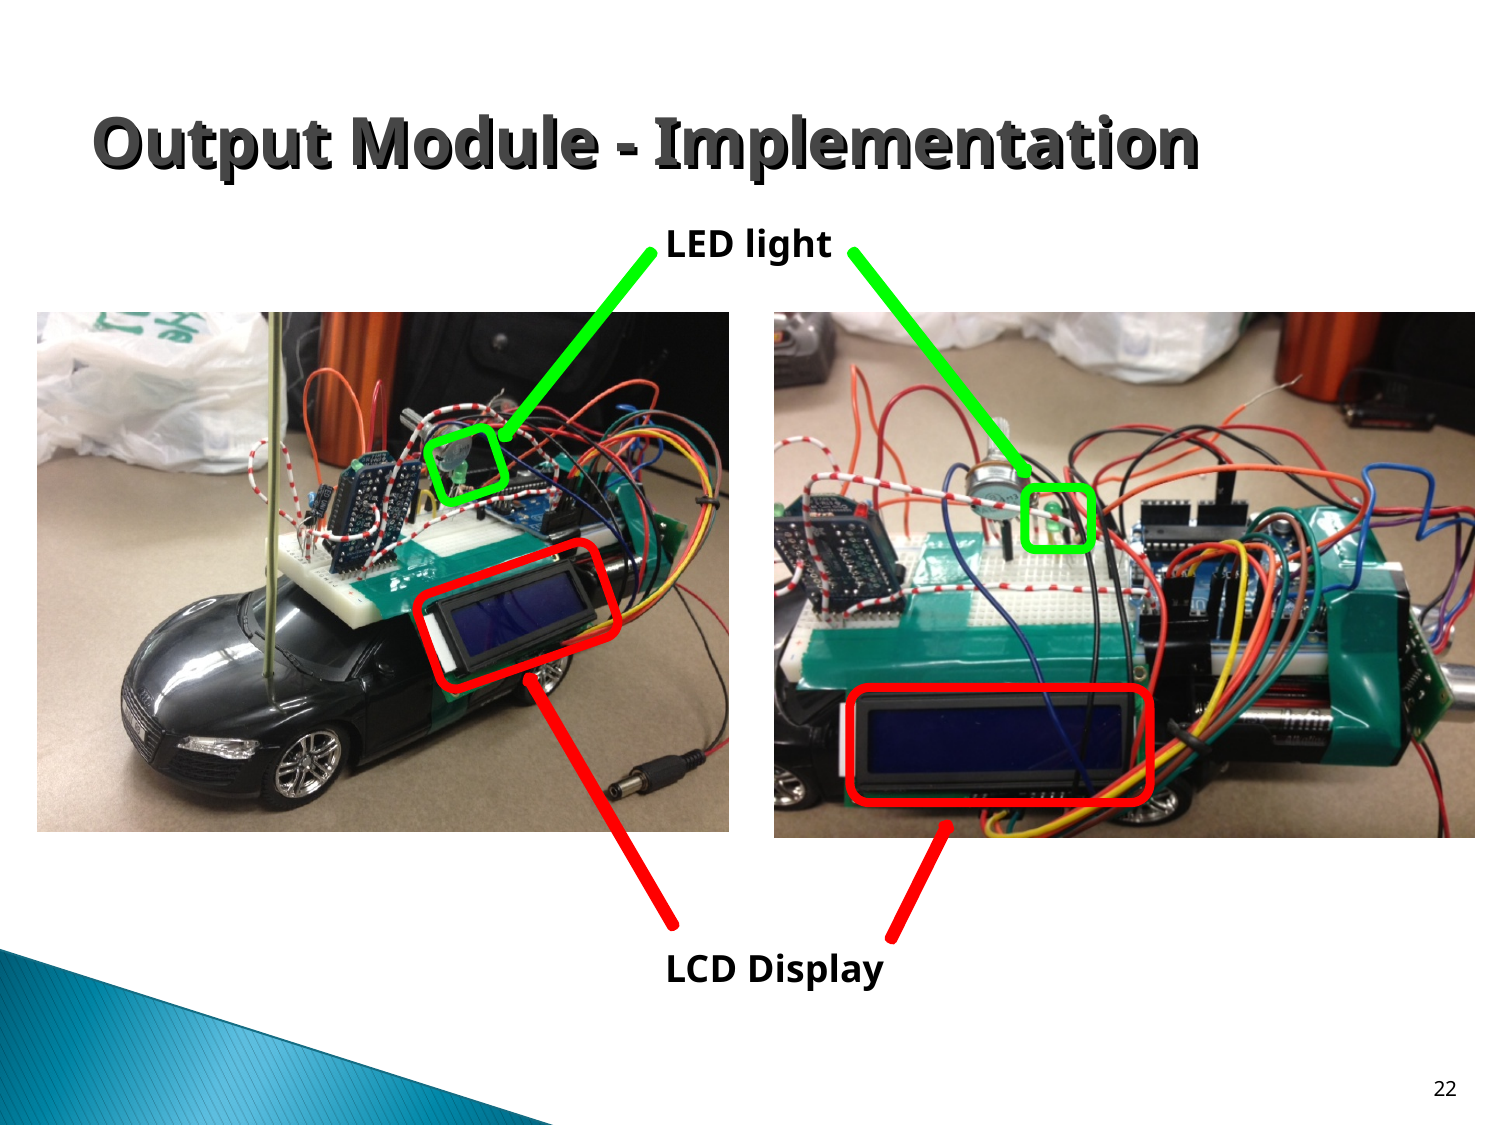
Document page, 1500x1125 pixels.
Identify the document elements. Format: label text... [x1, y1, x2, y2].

text_box [1418, 1051, 1479, 1112]
text_box [889, 823, 950, 941]
picture [37, 312, 729, 832]
text_box [427, 427, 505, 503]
text_box LCD Display [650, 937, 862, 999]
text_box LED light [650, 212, 817, 274]
text_box [849, 687, 1151, 803]
picture [774, 312, 1475, 838]
text_box [502, 251, 654, 438]
title Output Module - Implementation [75, 45, 1426, 233]
text_box [416, 542, 618, 689]
text_box [1024, 487, 1092, 550]
text_box [851, 251, 1028, 474]
text_box [526, 676, 676, 927]
